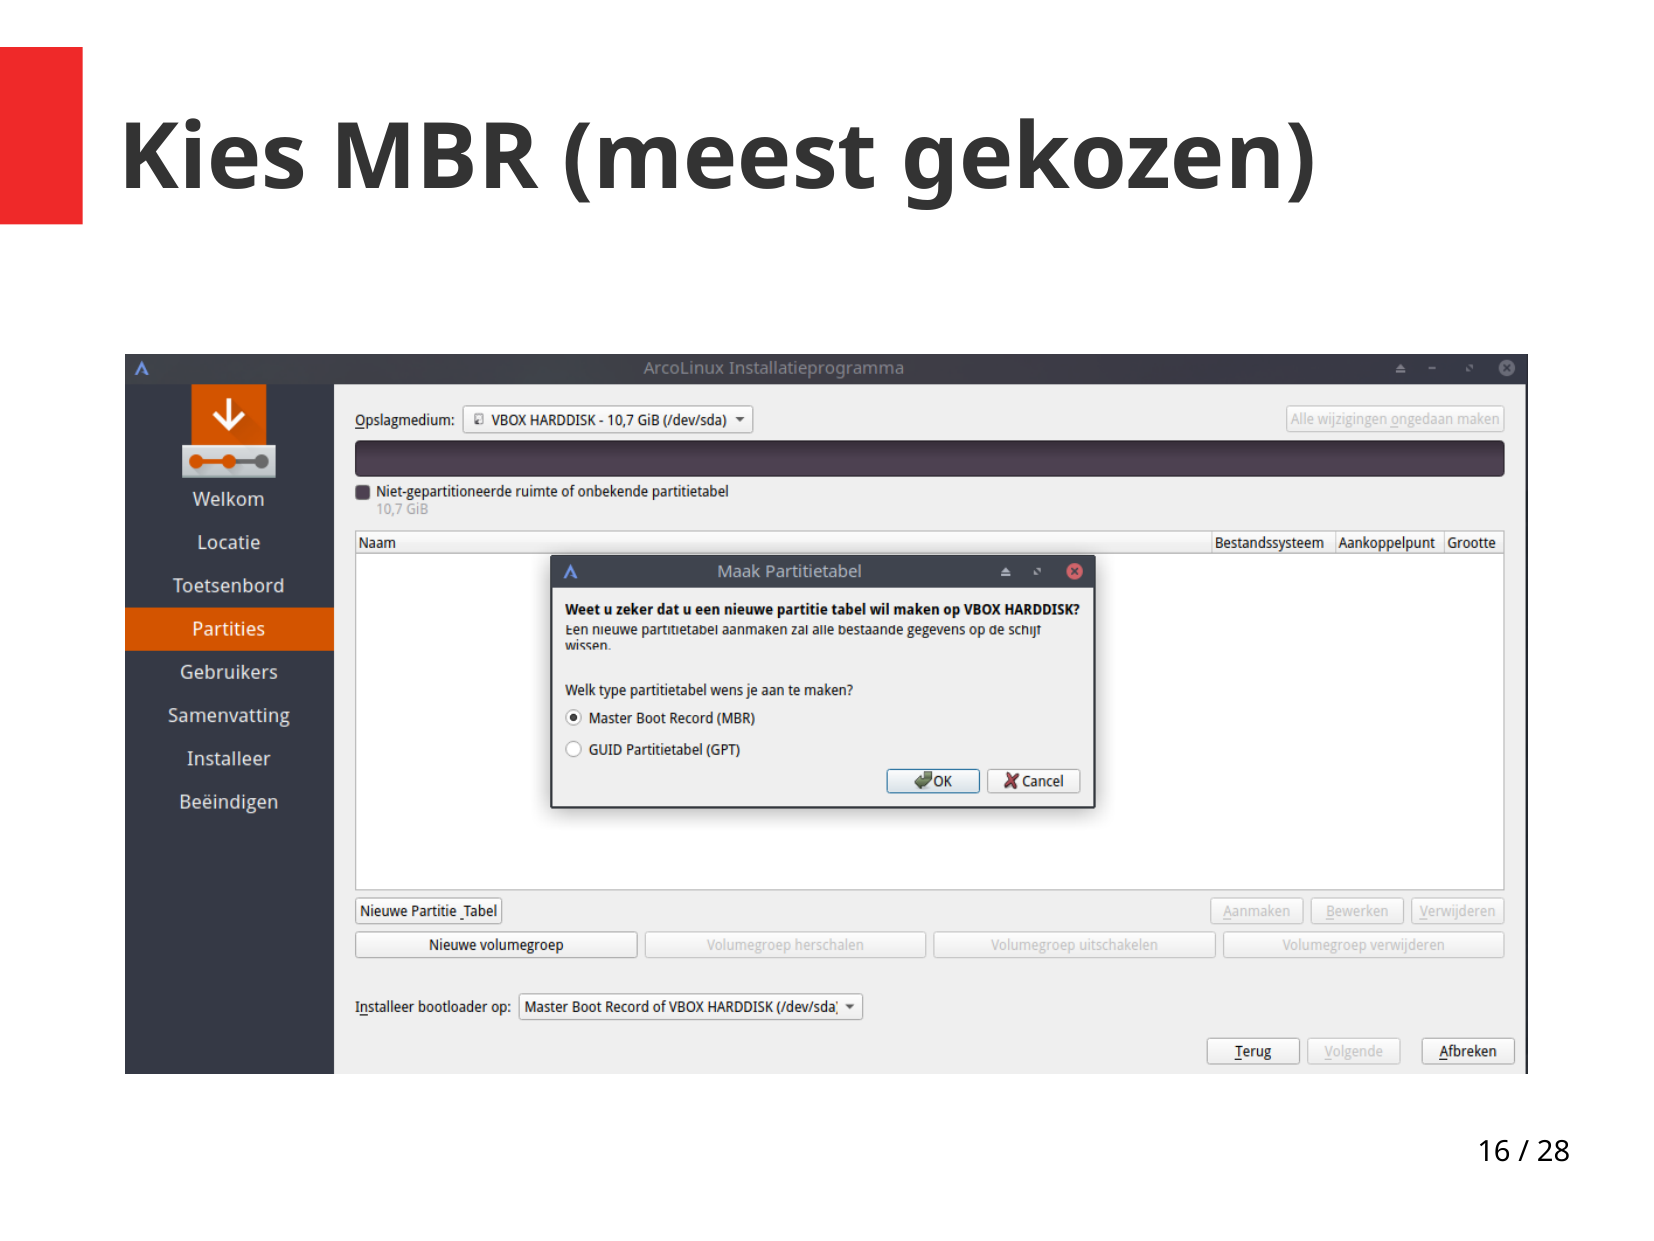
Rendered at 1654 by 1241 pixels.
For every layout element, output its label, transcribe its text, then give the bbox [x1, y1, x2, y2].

picture [125, 354, 1528, 1074]
title Kies MBR (meest gekozen) [118, 49, 1571, 257]
